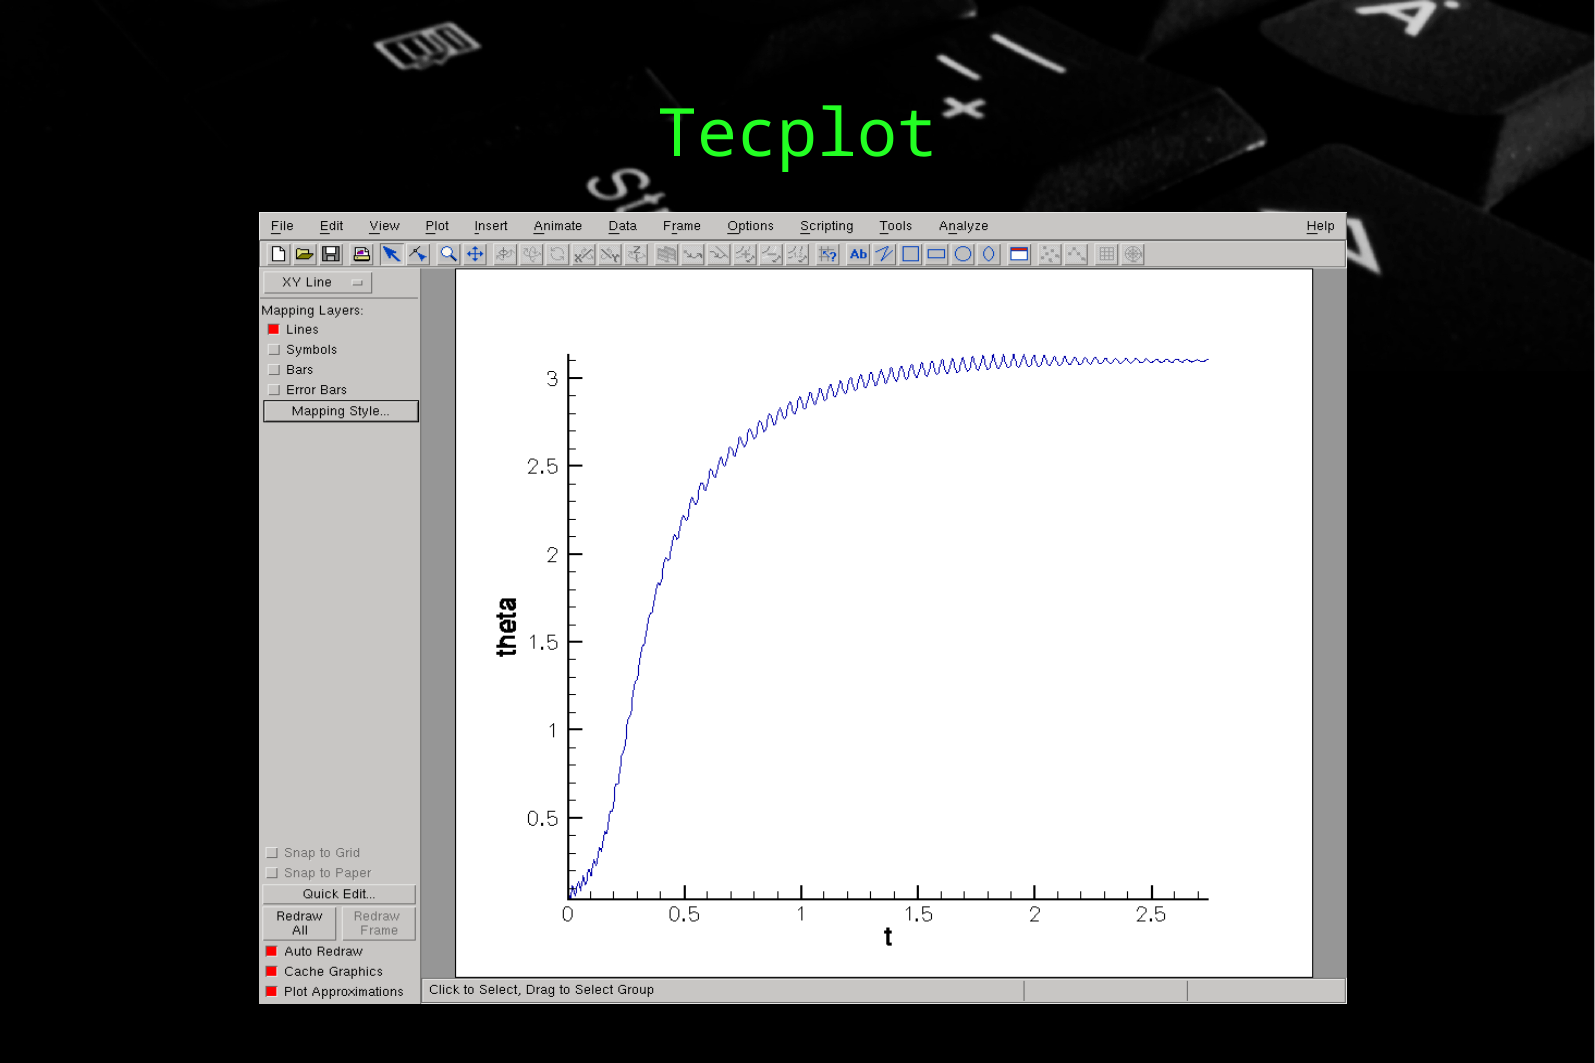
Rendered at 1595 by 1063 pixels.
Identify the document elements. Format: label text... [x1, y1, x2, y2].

picture [0, 0, 1595, 1063]
title Tecplot [79, 42, 1515, 220]
